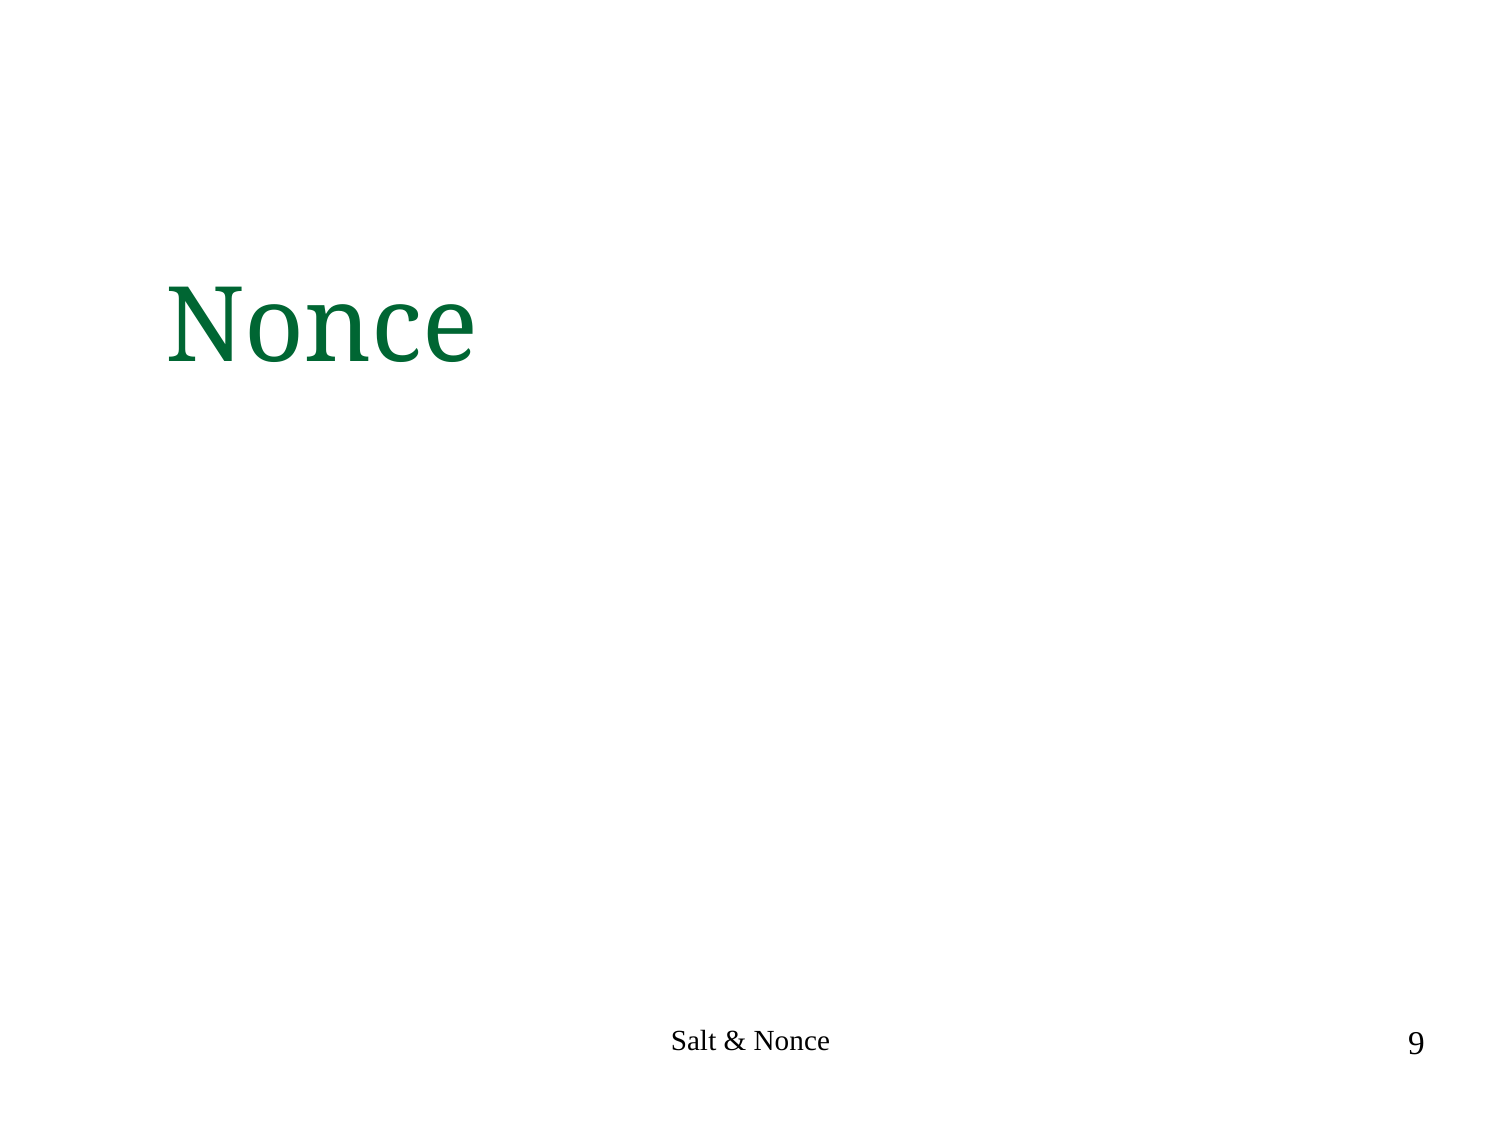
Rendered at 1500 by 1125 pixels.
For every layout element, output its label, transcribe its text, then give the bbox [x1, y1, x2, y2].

title Nonce [150, 249, 1401, 538]
